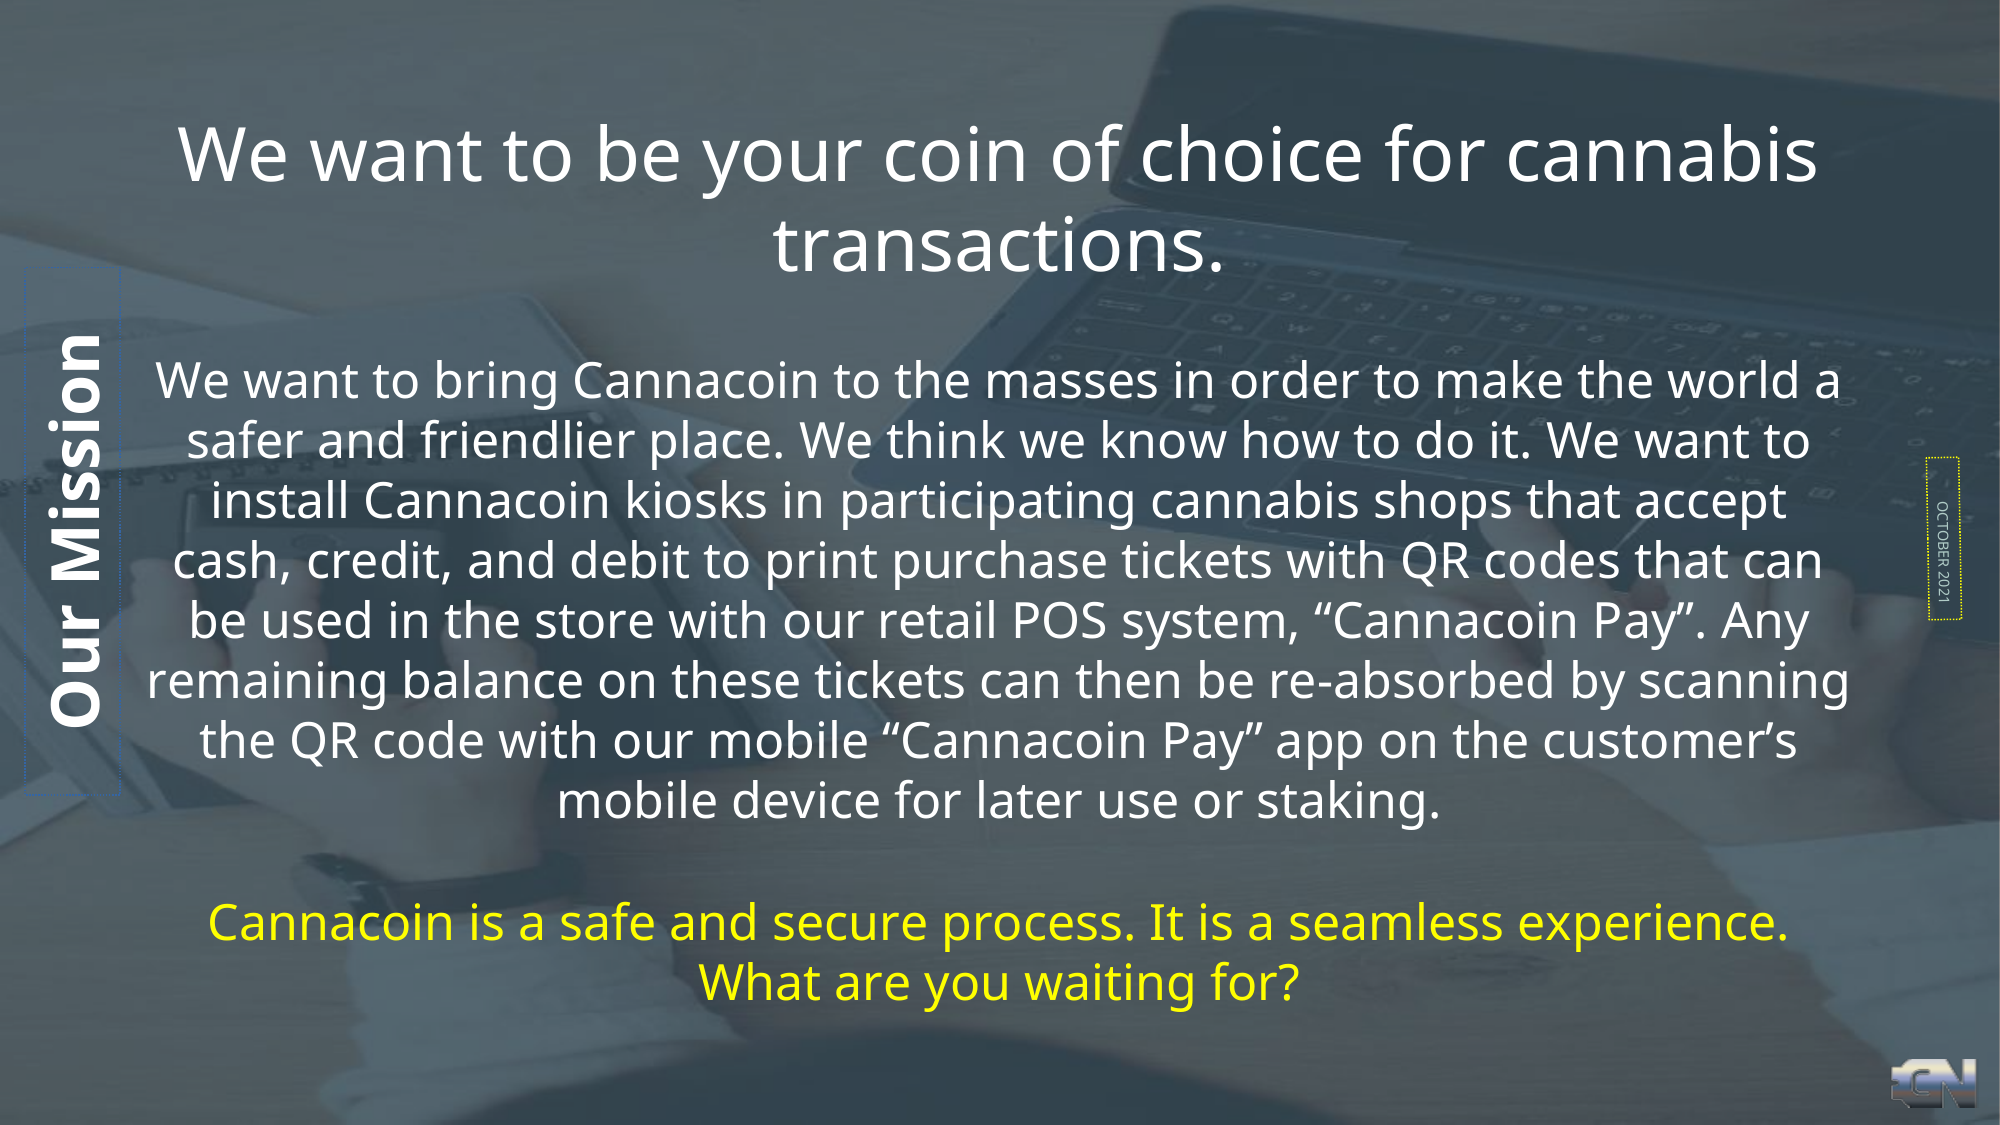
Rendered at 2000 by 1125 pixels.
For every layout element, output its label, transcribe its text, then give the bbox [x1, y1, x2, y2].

text_box Our Mission [25, 267, 121, 796]
text_box OCTOBER 2021 [1926, 457, 1962, 620]
picture [1881, 1059, 1989, 1108]
text_box [0, 0, 2000, 1125]
text_box We want to be your coin of choice for cannabis transactions. We want to bring Cannacoin to the masses in order to make the world a safer and friendlier place. We think we know how to do it. We want to install Cannacoin kiosks in participating cannabis shops that accept cash, credit, and debit to print purchase tickets with QR codes that can be used in the store with our retail POS system, “Cannacoin Pay”. Any remaining balance on these tickets can then be re-absorbed by scanning the QR code with our mobile “Cannacoin Pay” app on the customer’s mobile device for later use or staking. Cannacoin is a safe and secure process. It is a seamless experience. What are you waiting for? [144, 105, 1854, 1011]
